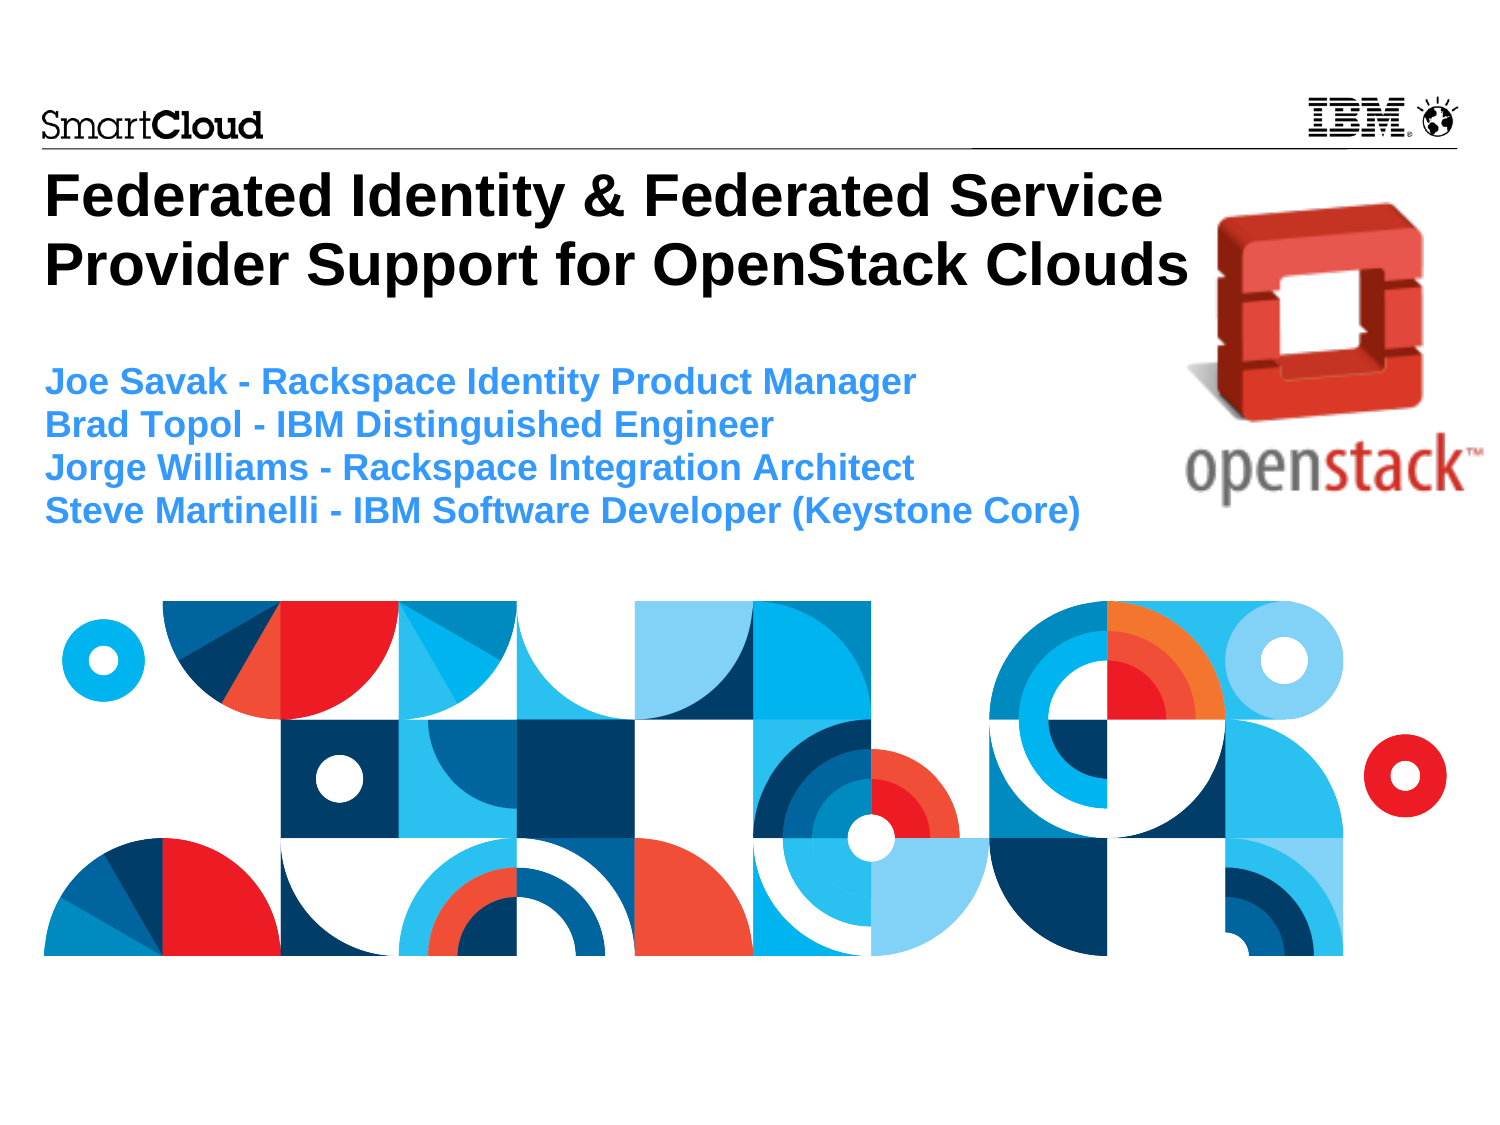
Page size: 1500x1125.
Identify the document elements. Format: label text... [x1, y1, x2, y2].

picture [1294, 82, 1469, 149]
text_box Federated Identity & Federated Service Provider Support for OpenStack Clouds Joe Savak - Rackspace Identity Product Manager Brad Topol - IBM Distinguished Engineer Jorge Williams - Rackspace Integration Architect Steve Martinelli - IBM Software Developer (Keystone Core) [29, 153, 1440, 584]
picture [44, 601, 1461, 956]
picture [1169, 190, 1500, 521]
picture [42, 110, 263, 139]
